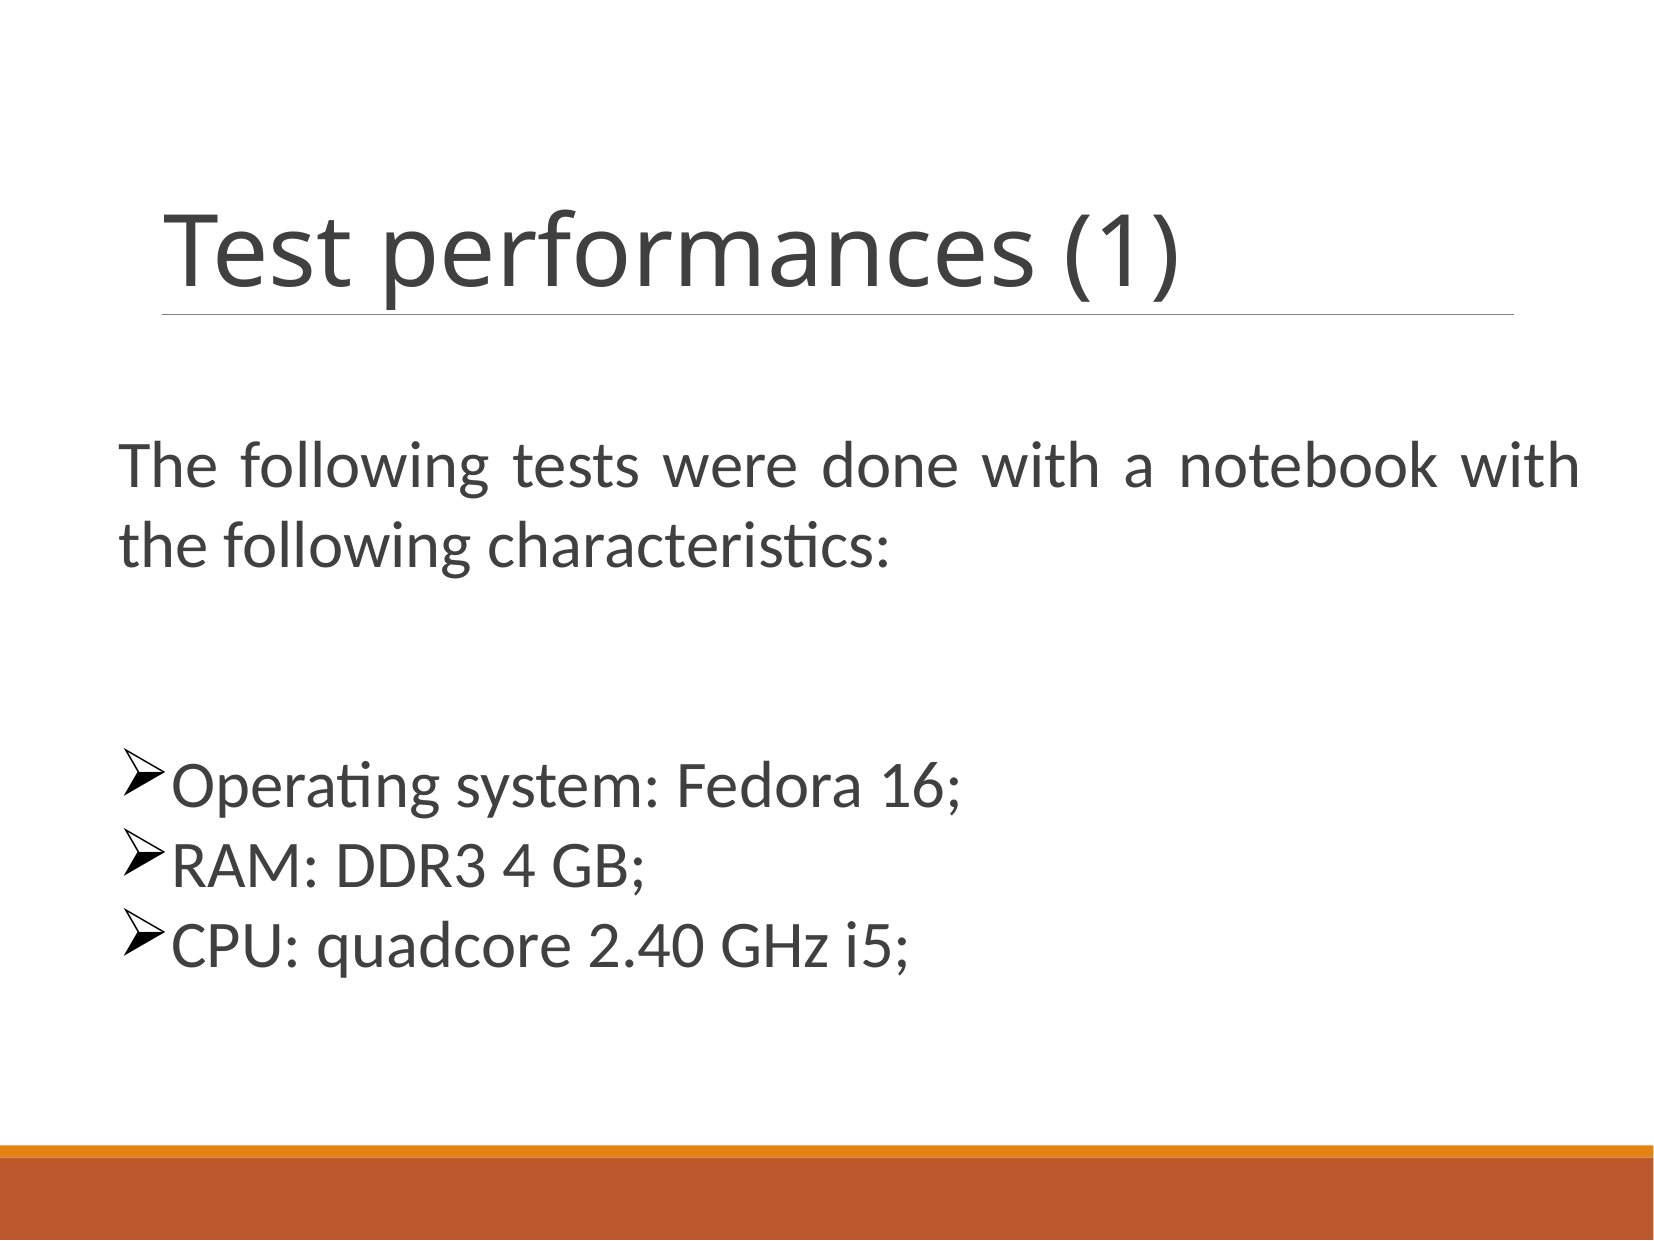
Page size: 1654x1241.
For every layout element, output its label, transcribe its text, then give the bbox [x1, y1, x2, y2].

text_box Test performances (1) [148, 51, 1513, 314]
text_box The following tests were done with a notebook with the following characteristics: Operating system: Fedora 16; RAM: DDR3 4 GB; CPU: quadcore 2.40 GHz i5; [118, 333, 1583, 1061]
